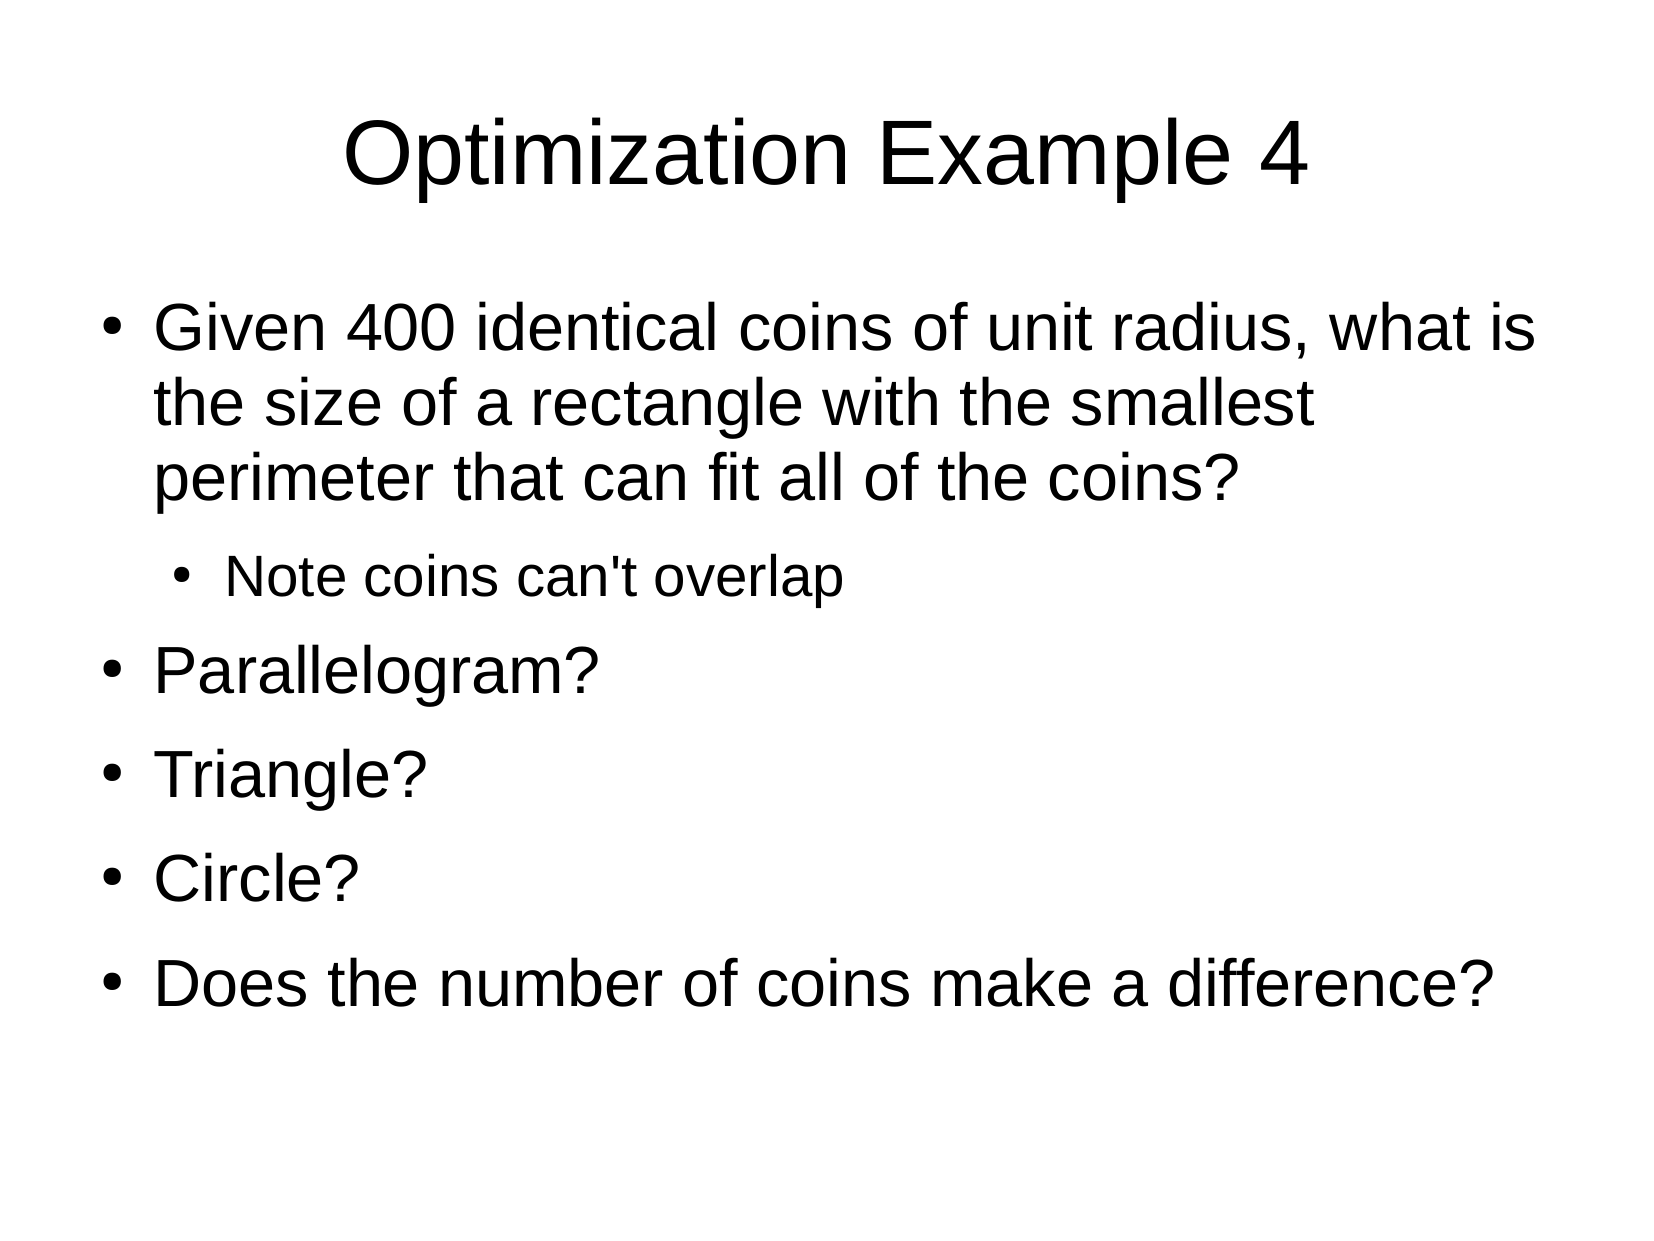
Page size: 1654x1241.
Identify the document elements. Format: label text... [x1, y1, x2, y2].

title Optimization Example 4 [82, 49, 1571, 257]
list Given 400 identical coins of unit radius, what is the size of a rectangle with the smallest perimeter that can fit all of the coins? Note coins can't overlap Parallelogram? Triangle? Circle? Does the number of coins make a difference? [82, 290, 1571, 1109]
